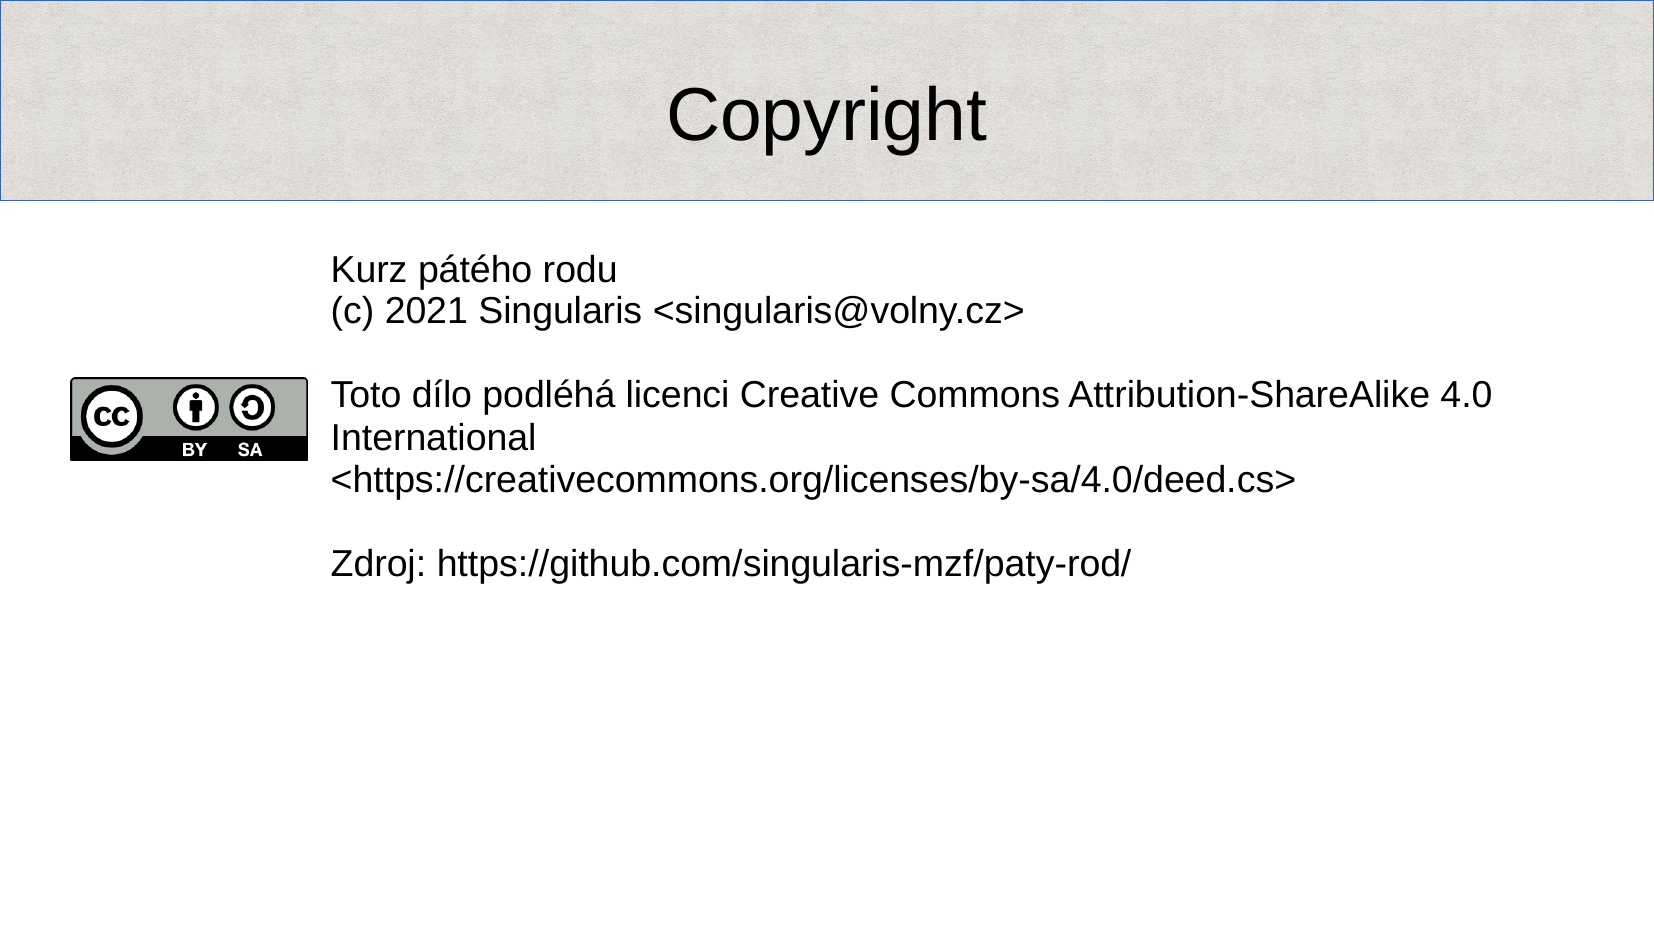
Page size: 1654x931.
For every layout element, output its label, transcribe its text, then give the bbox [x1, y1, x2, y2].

subtitle Kurz pátého rodu (c) 2021 Singularis <singularis@volny.cz> Toto dílo podléhá licenci Creative Commons Attribution-ShareAlike 4.0 International <https://creativecommons.org/licenses/by-sa/4.0/deed.cs> Zdroj: https://github.com/singularis-mzf/paty-rod/ [330, 248, 1571, 758]
picture [70, 377, 308, 461]
picture [1, 1, 1653, 200]
title Copyright [82, 37, 1571, 193]
